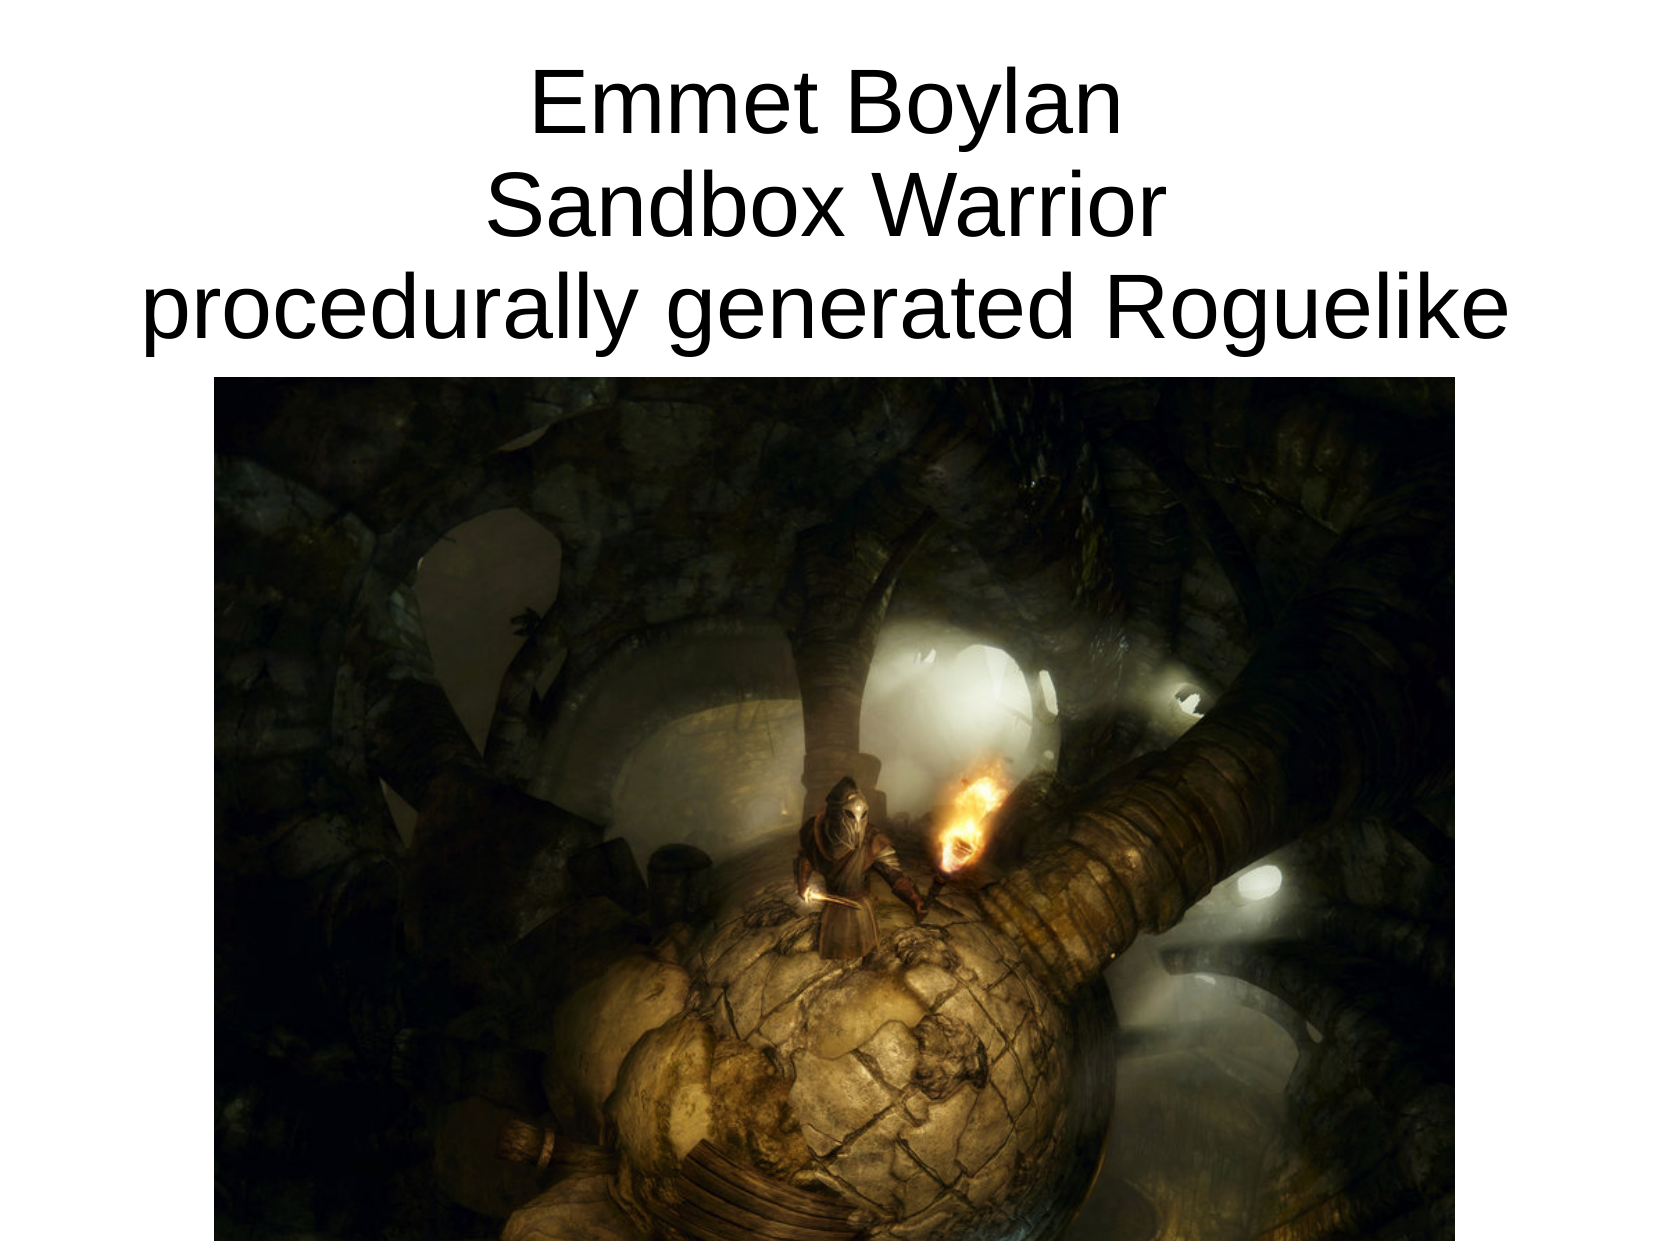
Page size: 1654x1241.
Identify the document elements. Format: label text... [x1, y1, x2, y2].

title Emmet Boylan Sandbox Warrior procedurally generated Roguelike [82, 0, 1571, 461]
picture [214, 377, 1455, 1241]
